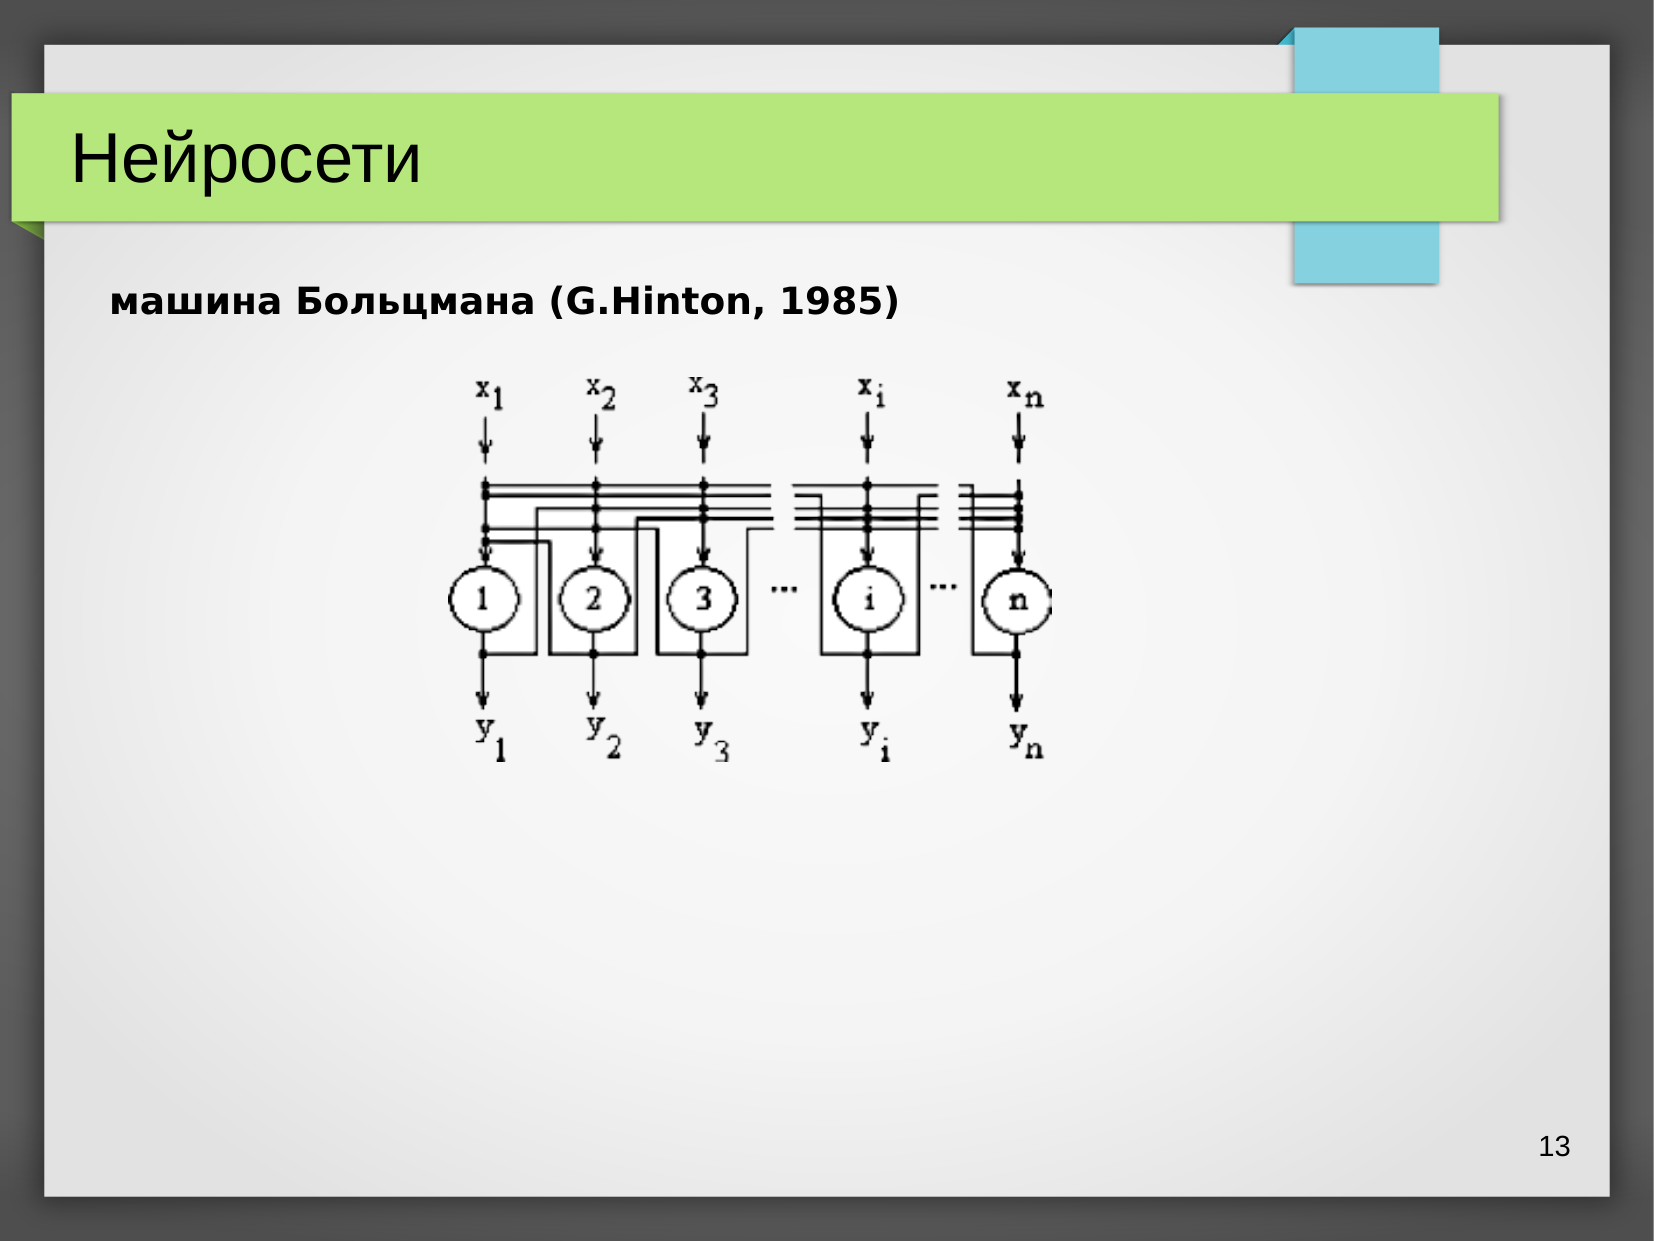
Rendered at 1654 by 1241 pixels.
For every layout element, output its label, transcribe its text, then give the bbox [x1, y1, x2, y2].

text_box машина Больцмана (G.Hinton, 1985) [94, 272, 957, 375]
title Нейросети [70, 118, 1205, 199]
picture [0, 0, 1654, 1241]
